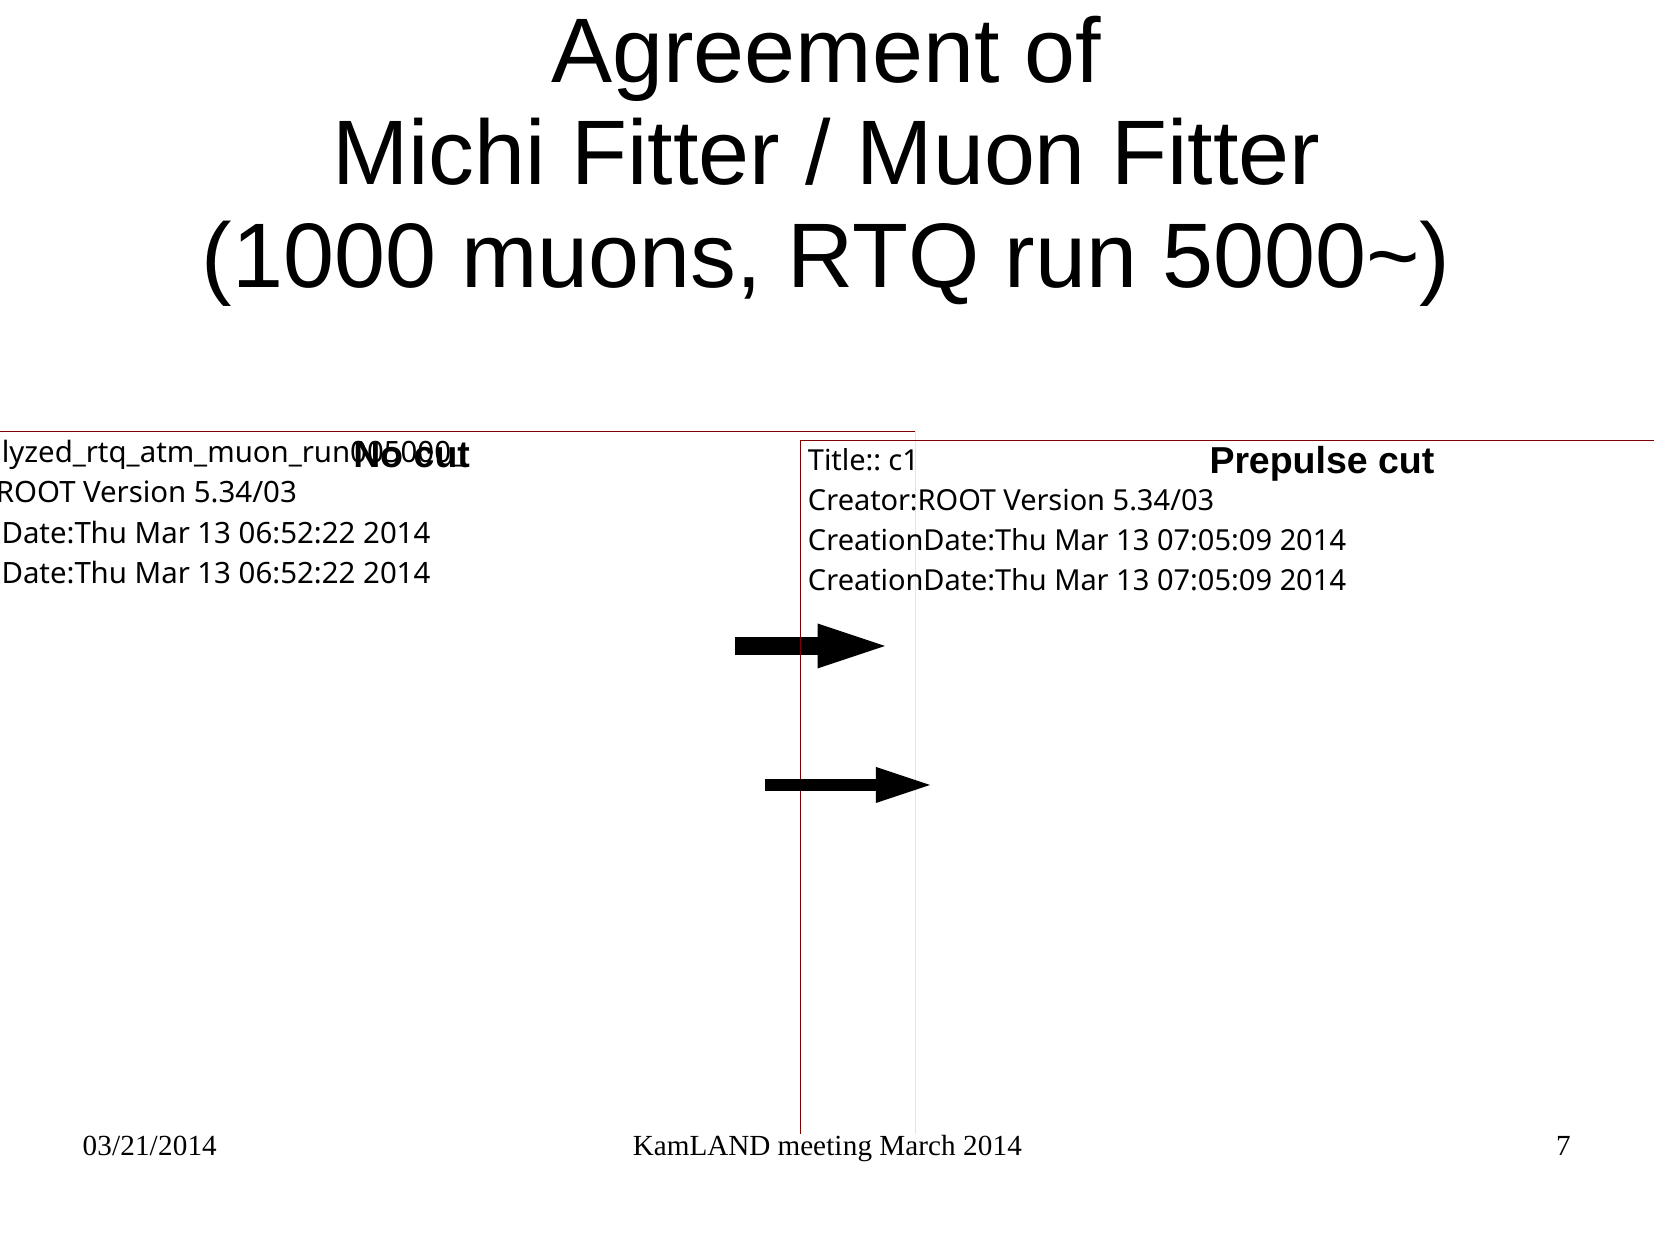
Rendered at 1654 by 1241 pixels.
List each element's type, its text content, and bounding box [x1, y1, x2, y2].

text_box No cut [338, 425, 768, 483]
title Agreement of Michi Fitter / Muon Fitter (1000 muons, RTQ run 5000~) [82, 0, 1571, 307]
picture [0, 429, 1654, 1134]
text_box Prepulse cut [1194, 431, 1616, 489]
